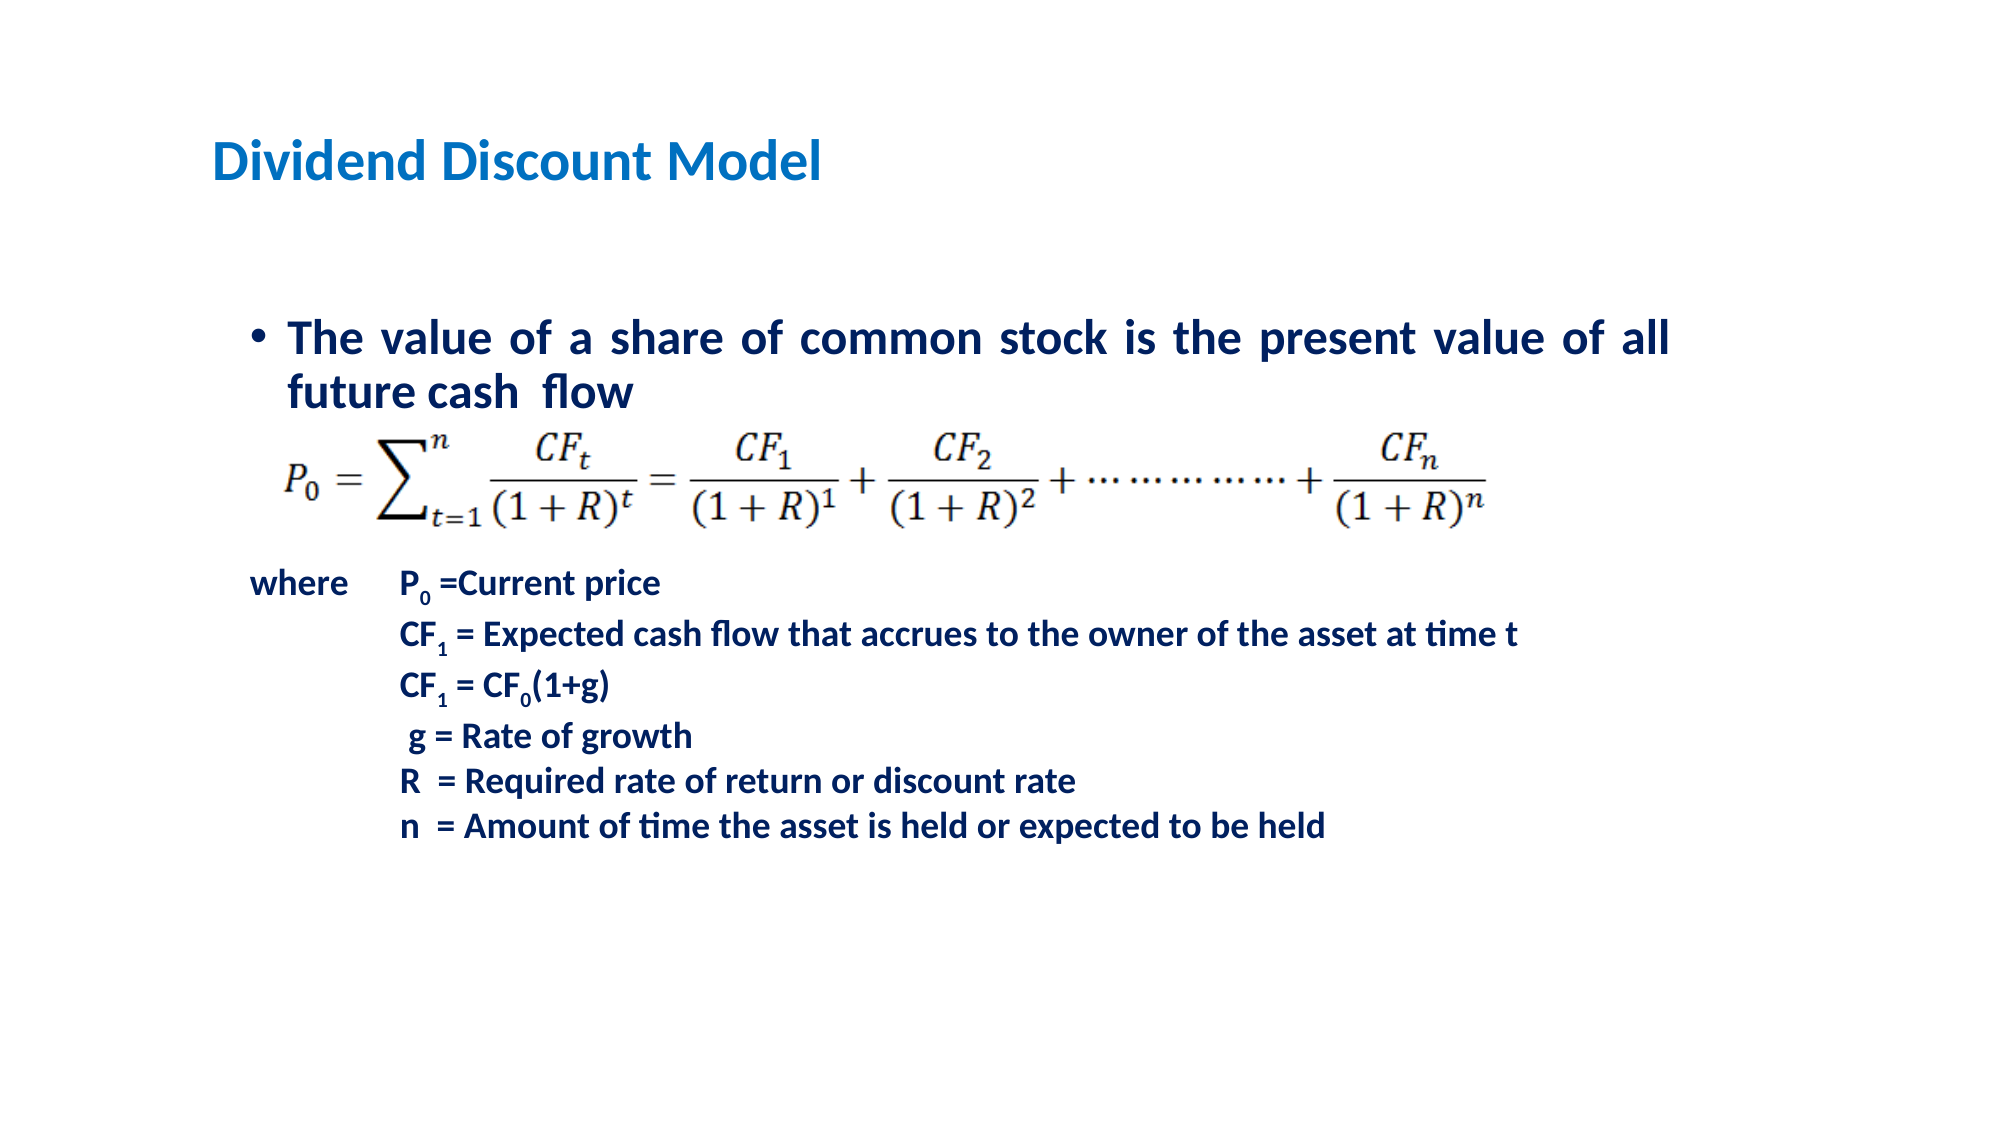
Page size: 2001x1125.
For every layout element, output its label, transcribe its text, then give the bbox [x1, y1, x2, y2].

text_box The value of a share of common stock is the present value of all future cash flow where P0 =Current price CF1 = Expected cash flow that accrues to the owner of the asset at time t CF1 = CF0(1+g) g = Rate of growth R = Required rate of return or discount rate n = Amount of time the asset is held or expected to be held [234, 303, 1687, 854]
text_box Dividend Discount Model [197, 114, 1724, 200]
